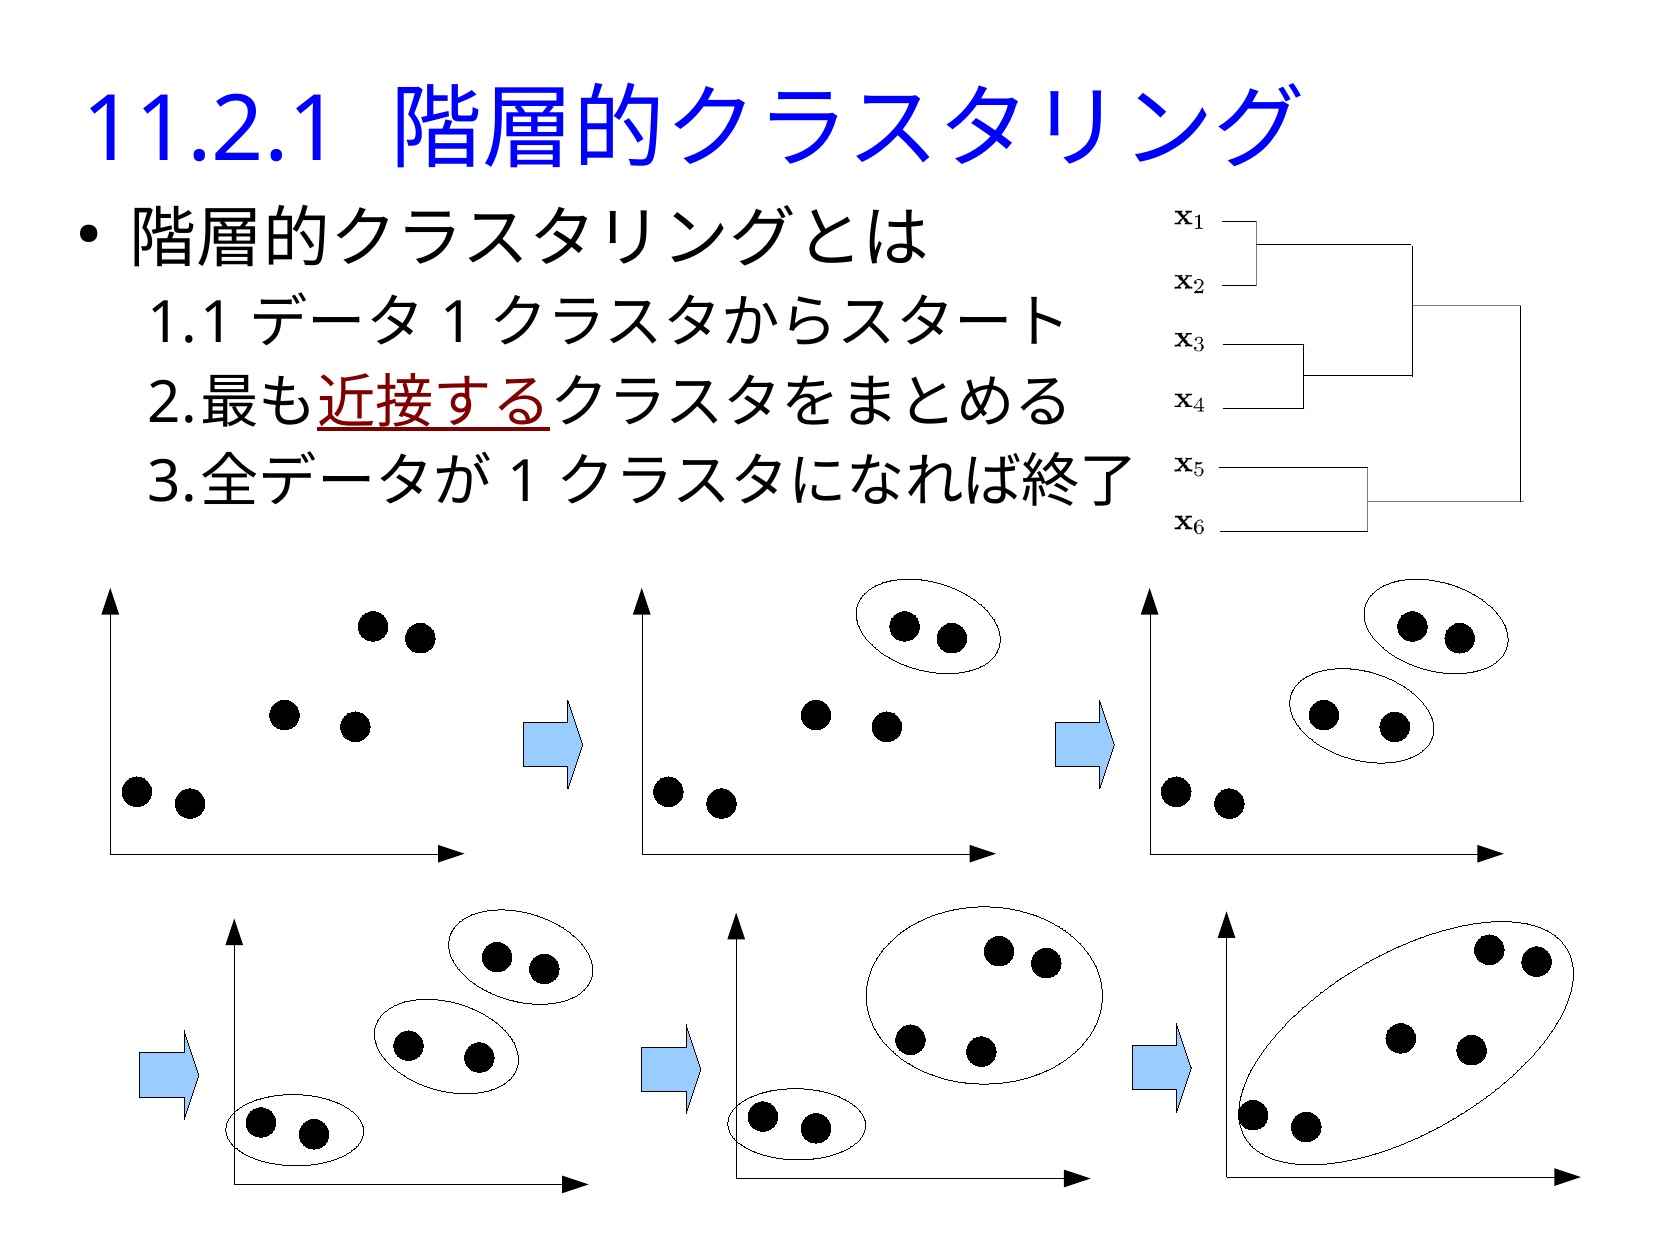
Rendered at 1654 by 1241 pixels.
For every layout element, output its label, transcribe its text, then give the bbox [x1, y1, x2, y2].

title 11.2.1 階層的クラスタリング [82, 49, 1571, 201]
text_box [358, 611, 388, 642]
text_box [984, 936, 1014, 966]
text_box [1385, 1023, 1416, 1054]
text_box [1214, 788, 1245, 819]
text_box [641, 1024, 701, 1114]
text_box [1291, 1112, 1322, 1142]
text_box [1238, 1100, 1268, 1130]
text_box [748, 1101, 778, 1132]
text_box [1397, 611, 1428, 642]
text_box [966, 1036, 997, 1067]
text_box [122, 776, 152, 807]
text_box [1379, 712, 1410, 742]
text_box [1474, 934, 1505, 965]
text_box [1055, 700, 1115, 789]
text_box [269, 700, 300, 730]
list 階層的クラスタリングとは 1データ1クラスタからスタート 最も近接するクラスタをまとめる 全データが1クラスタになれば終了 [59, 189, 1548, 630]
text_box [1456, 1035, 1487, 1065]
text_box [706, 788, 737, 819]
text_box [653, 776, 684, 807]
text_box [937, 623, 967, 653]
text_box [895, 1024, 926, 1055]
text_box [889, 611, 920, 642]
text_box [801, 1113, 831, 1144]
text_box [1309, 700, 1339, 730]
text_box [299, 1119, 329, 1150]
text_box [1161, 776, 1192, 807]
text_box [1521, 946, 1552, 977]
text_box [139, 1030, 199, 1120]
text_box [175, 788, 205, 819]
text_box [482, 942, 512, 972]
text_box [523, 700, 583, 789]
text_box [340, 711, 371, 742]
text_box [529, 954, 560, 984]
text_box [1031, 948, 1062, 978]
text_box [872, 711, 902, 742]
text_box [393, 1030, 424, 1061]
text_box [801, 700, 831, 730]
text_box [1444, 623, 1475, 654]
text_box [464, 1042, 495, 1073]
text_box [246, 1107, 276, 1138]
text_box [405, 623, 436, 653]
text_box [1132, 1023, 1192, 1113]
